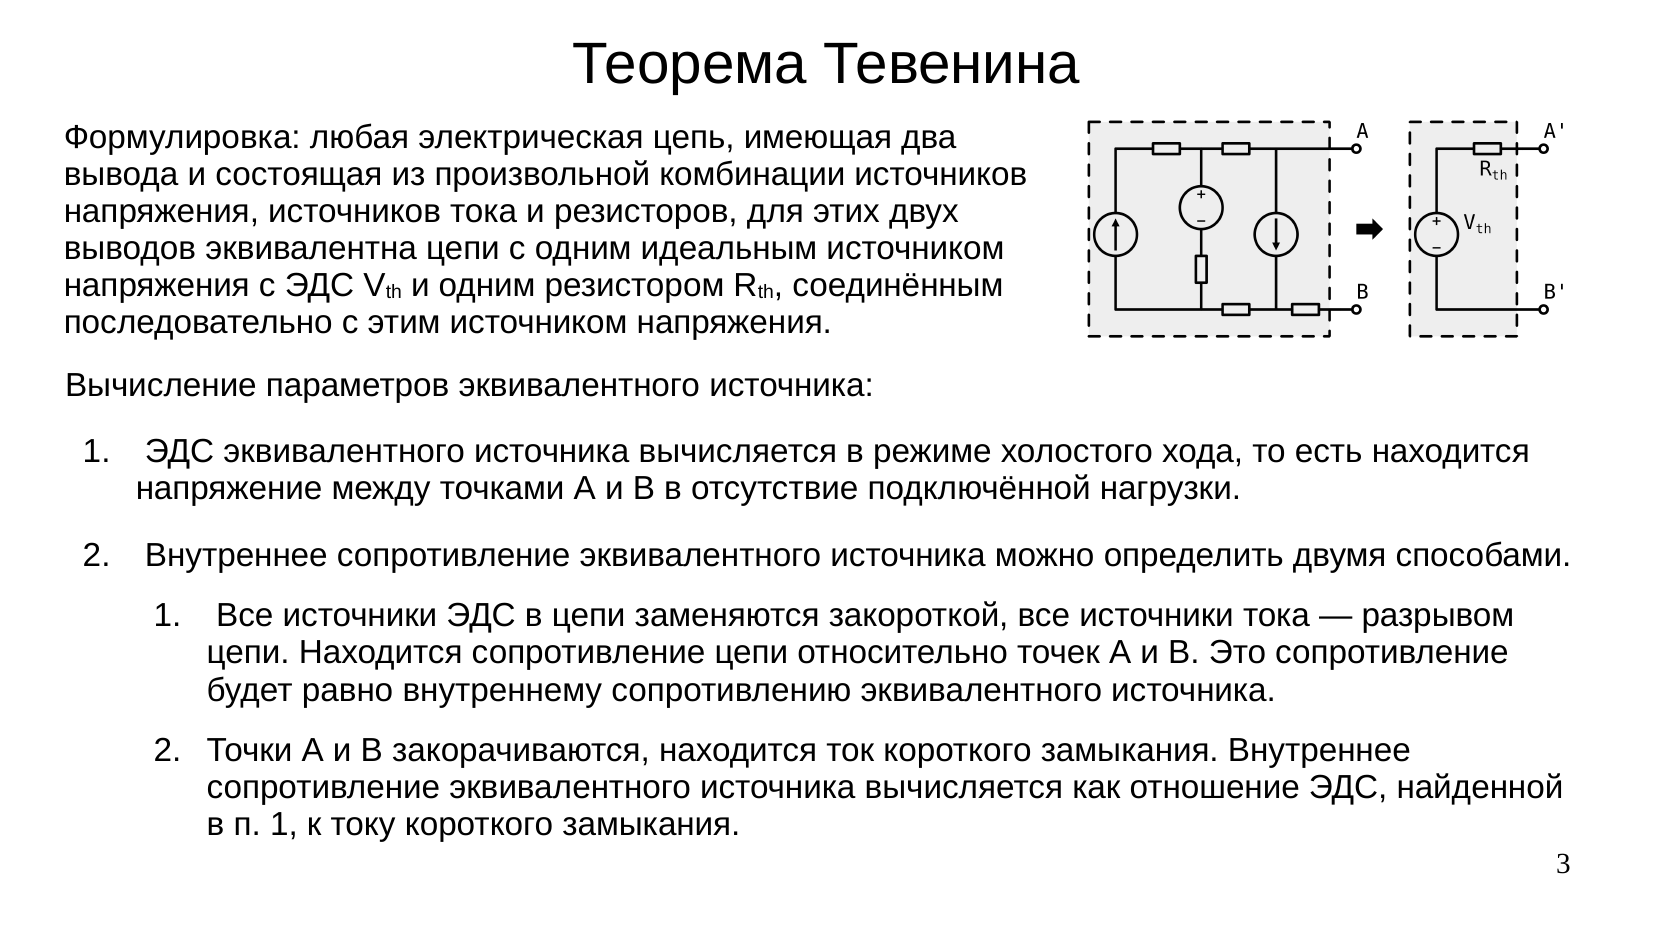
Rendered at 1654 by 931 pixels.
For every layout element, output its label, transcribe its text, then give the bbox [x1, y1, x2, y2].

list Вычисление параметров эквивалентного источника: ЭДС эквивалентного источника вычисляется в режиме холостого хода, то есть находится напряжение между точками А и В в отсутствие подключённой нагрузки. Внутреннее сопротивление эквивалентного источника можно определить двумя способами. Все источники ЭДС в цепи заменяются закороткой, все источники тока — разрывом цепи. Находится сопротивление цепи относительно точек А и В. Это сопротивление будет равно внутреннему сопротивлению эквивалентного источника. Точки А и В закорачиваются, находится ток короткого замыкания. Внутреннее сопротивление эквивалентного источника вычисляется как отношение ЭДС, найденной в п. 1, к току короткого замыкания. [64, 366, 1577, 869]
list Формулировка: любая электрическая цепь, имеющая два вывода и состоящая из произвольной комбинации источников напряжения, источников тока и резисторов, для этих двух выводов эквивалентна цепи с одним идеальным источником напряжения с ЭДС Vth и одним резистором Rth, соединённым последовательно с этим источником напряжения. [63, 118, 1044, 355]
picture [1062, 95, 1597, 363]
title Теорема Тевенина [82, 30, 1571, 96]
